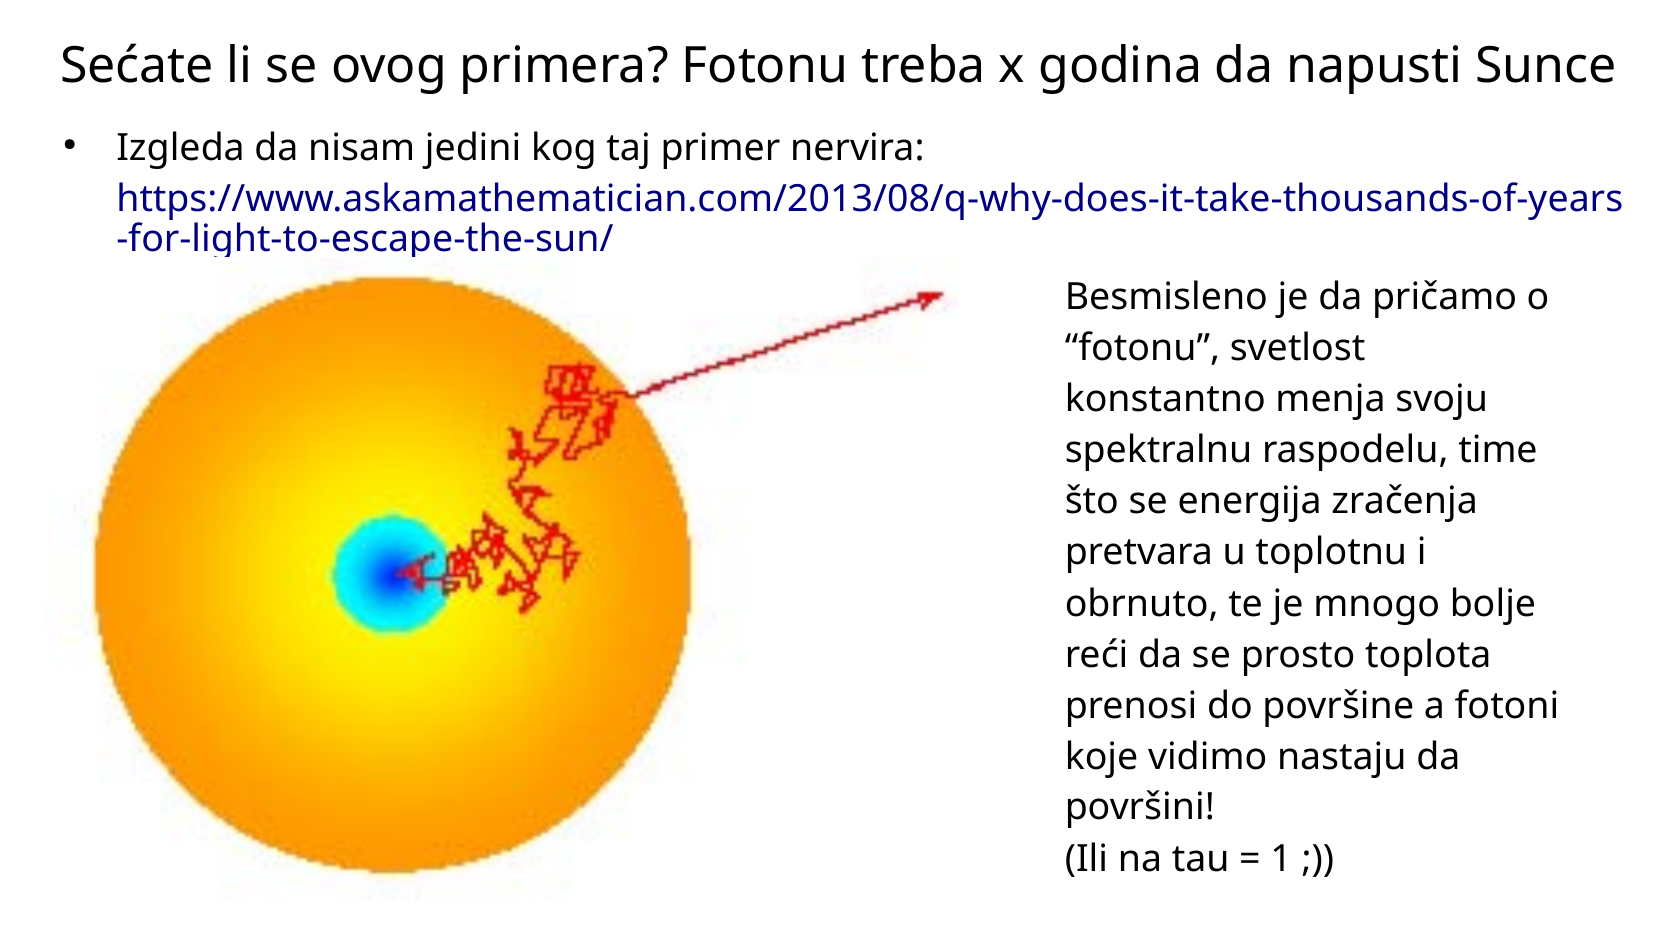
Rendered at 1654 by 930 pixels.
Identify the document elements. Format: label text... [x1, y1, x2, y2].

picture [45, 257, 959, 901]
title Sećate li se ovog primera? Fotonu treba x godina da napusti Sunce [59, 13, 1648, 113]
text_box Besmisleno je da pričamo o “fotonu”, svetlost konstantno menja svoju spektralnu raspodelu, time što se energija zračenja pretvara u toplotnu i obrnuto, te je mnogo bolje reći da se prosto toplota prenosi do površine a fotoni koje vidimo nastaju da površini! (Ili na tau = 1 ;)) [1050, 262, 1576, 768]
list Izgleda da nisam jedini kog taj primer nervira: https://www.askamathematician.com/2013/08/q-why-does-it-take-thousands-of-years-for-light-to-escape-the-sun/ [45, 120, 1635, 850]
